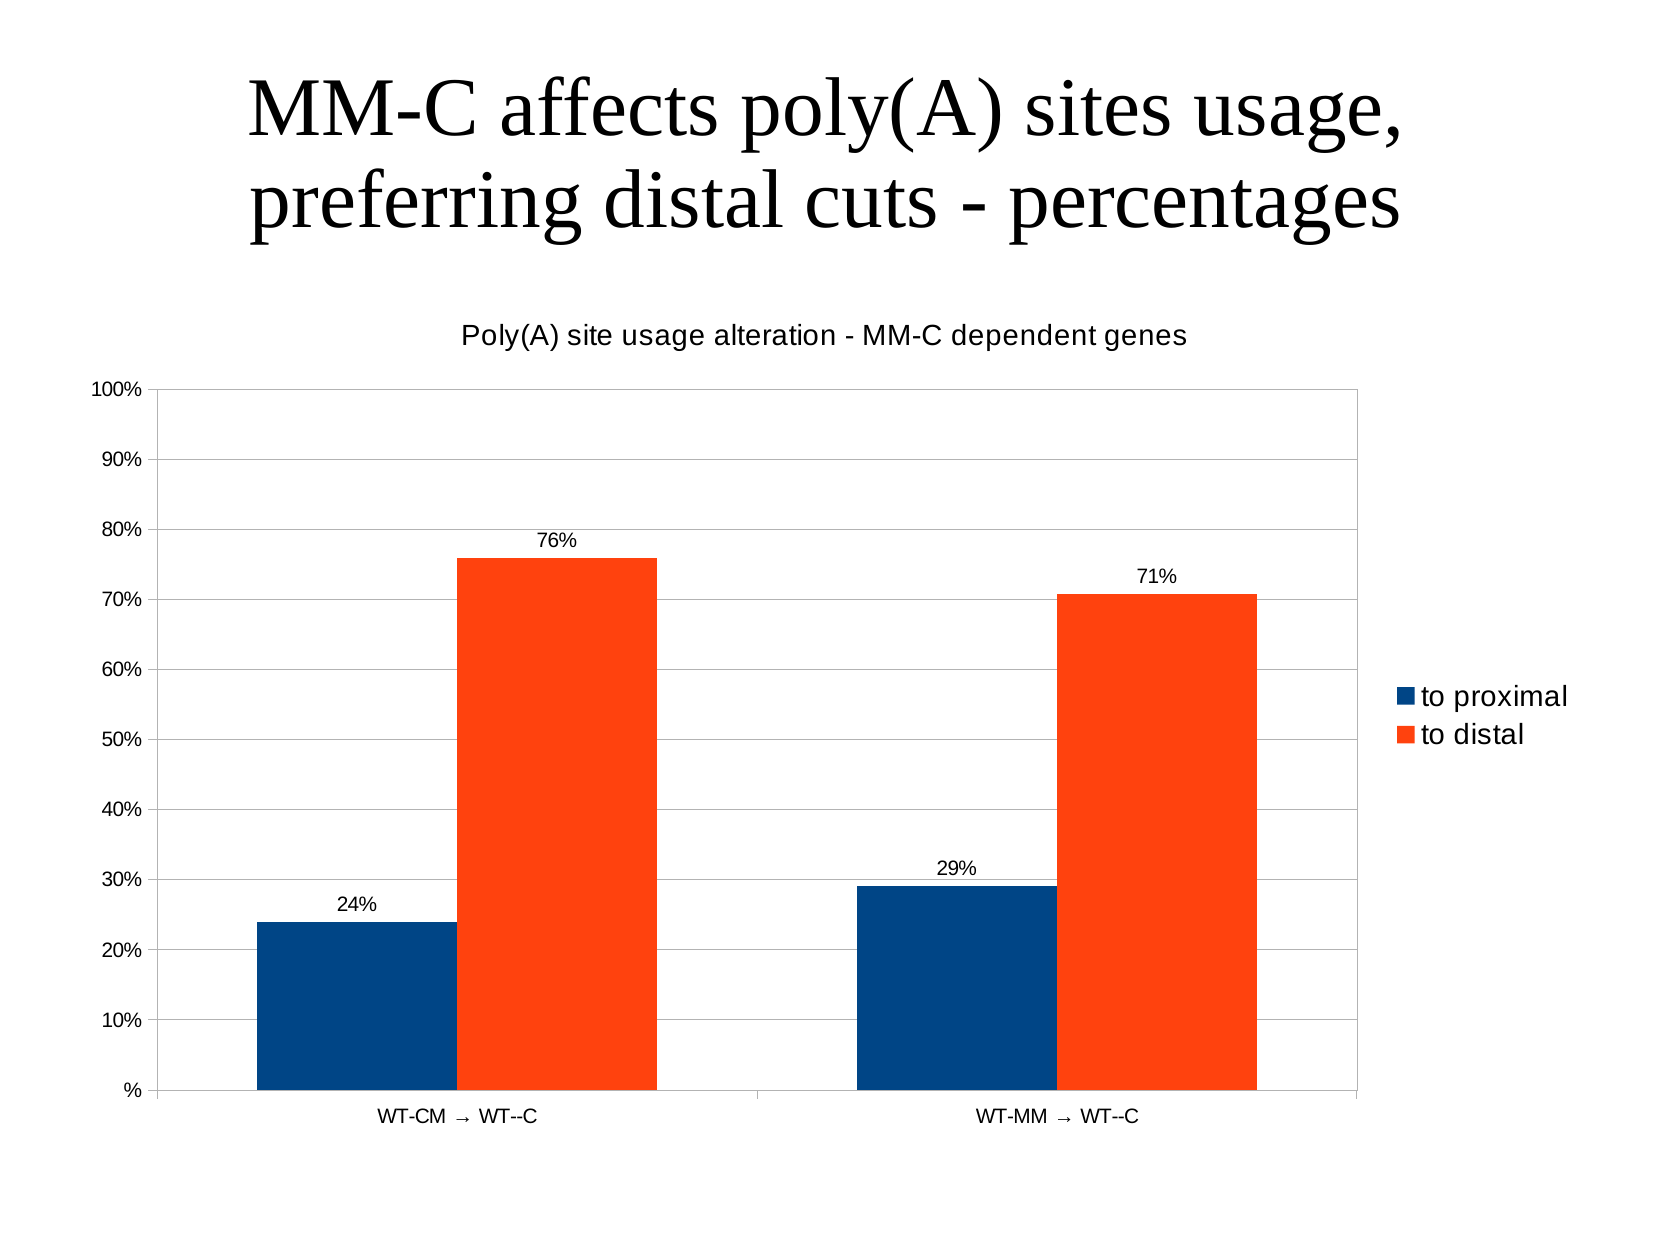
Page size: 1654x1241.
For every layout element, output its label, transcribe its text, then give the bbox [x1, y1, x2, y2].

chart [60, 285, 1591, 1146]
title MM-C affects poly(A) sites usage, preferring distal cuts - percentages [82, 49, 1571, 257]
